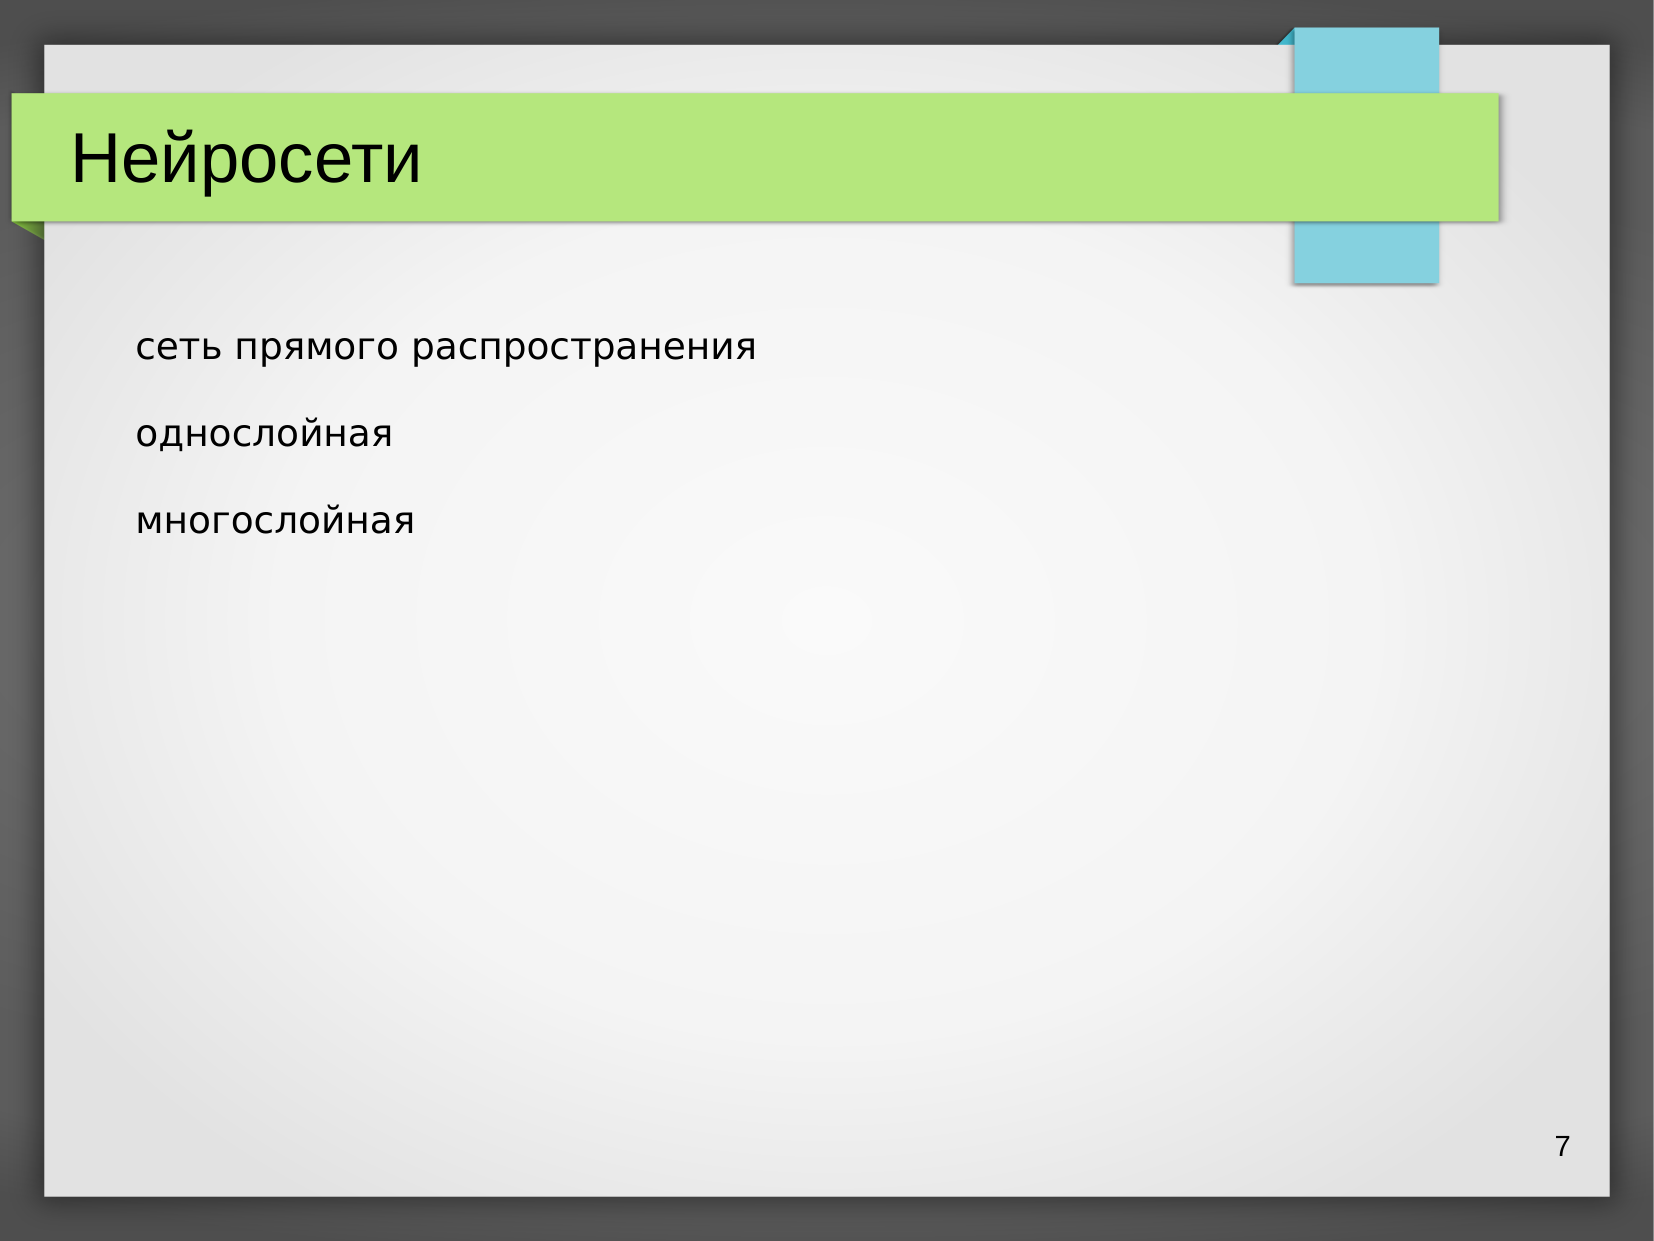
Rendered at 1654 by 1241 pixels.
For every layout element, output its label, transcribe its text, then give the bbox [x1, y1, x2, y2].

text_box сеть прямого распространения однослойная многослойная [120, 259, 1371, 550]
picture [0, 0, 1654, 1241]
title Нейросети [70, 118, 1205, 199]
